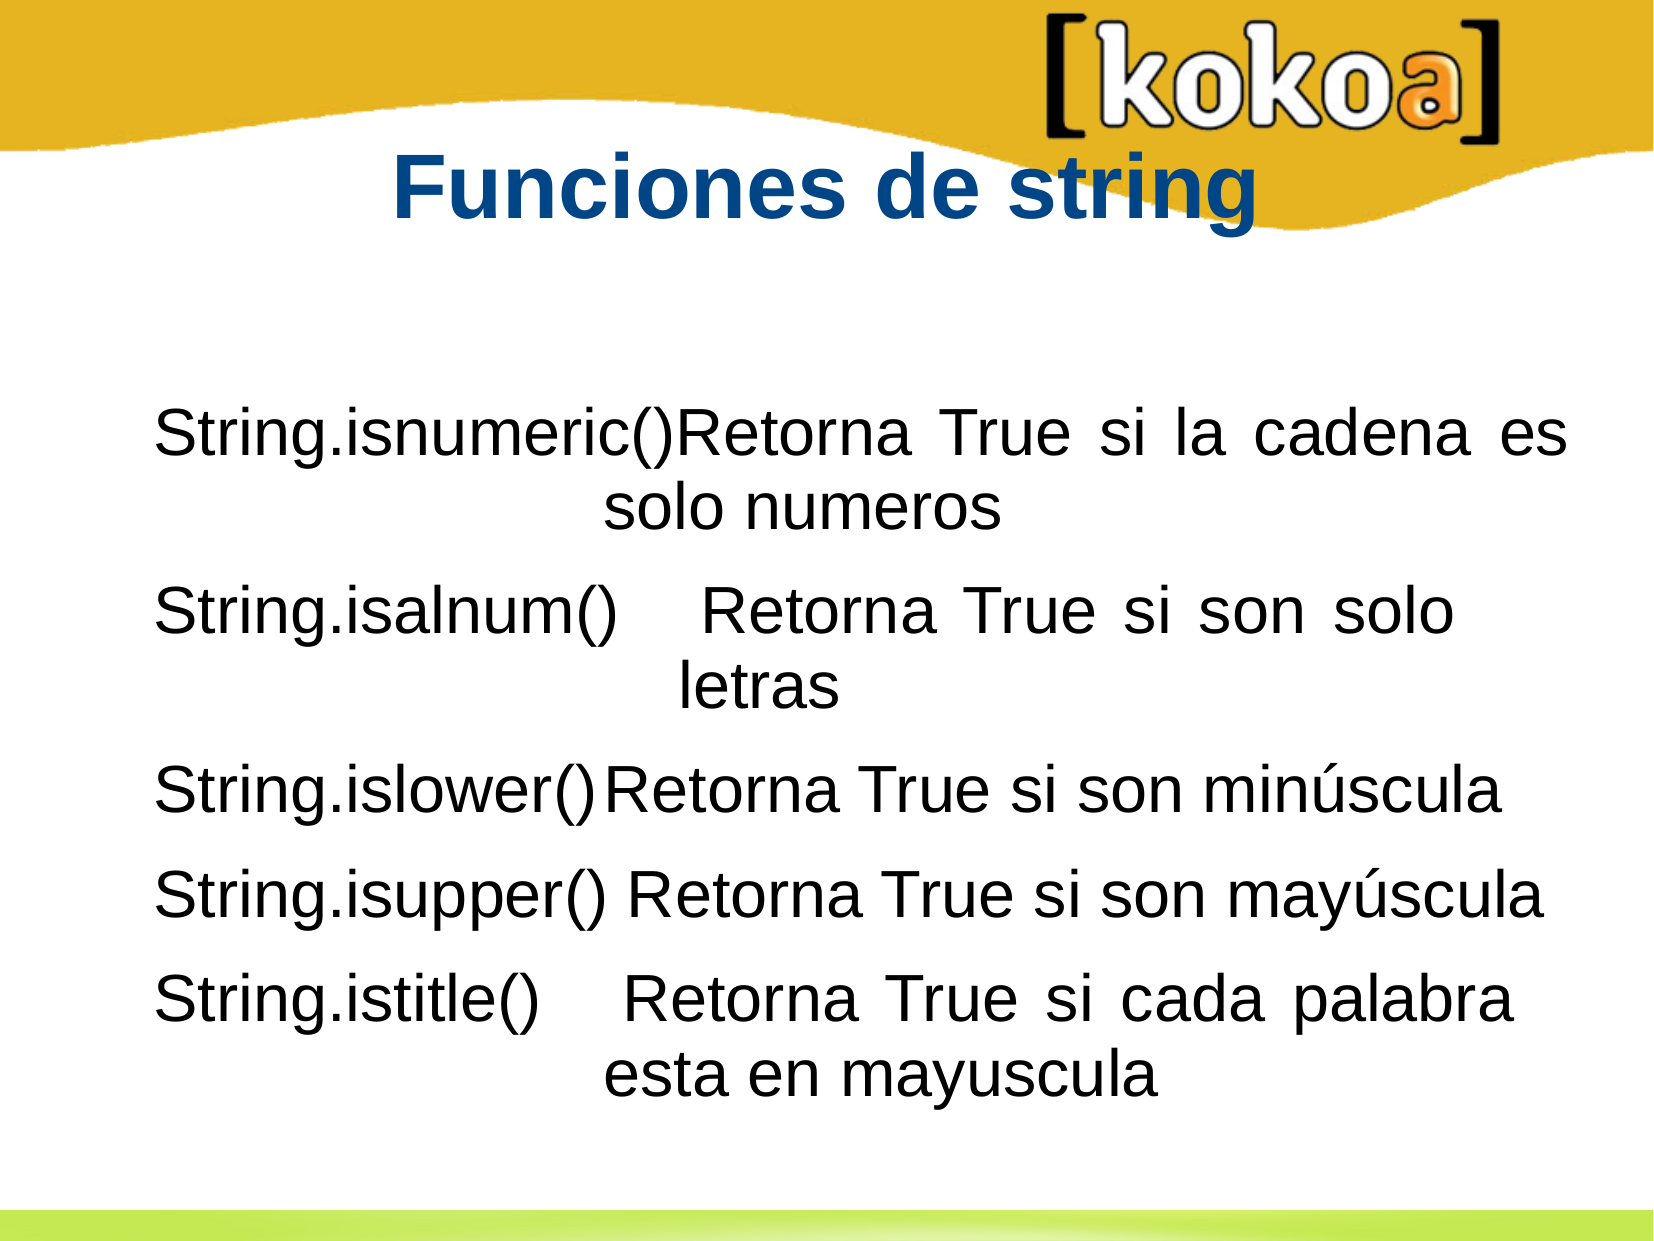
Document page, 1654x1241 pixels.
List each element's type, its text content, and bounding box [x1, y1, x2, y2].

list String.isnumeric()Retorna True si la cadena es solo numeros String.isalnum() Retorna True si son solo letras String.islower() Retorna True si son minúscula String.isupper() Retorna True si son mayúscula String.istitle() Retorna True si cada palabra esta en mayuscula [82, 290, 1571, 1111]
picture [0, 0, 1654, 488]
picture [0, 1210, 1654, 1241]
title Funciones de string [82, 83, 1571, 290]
